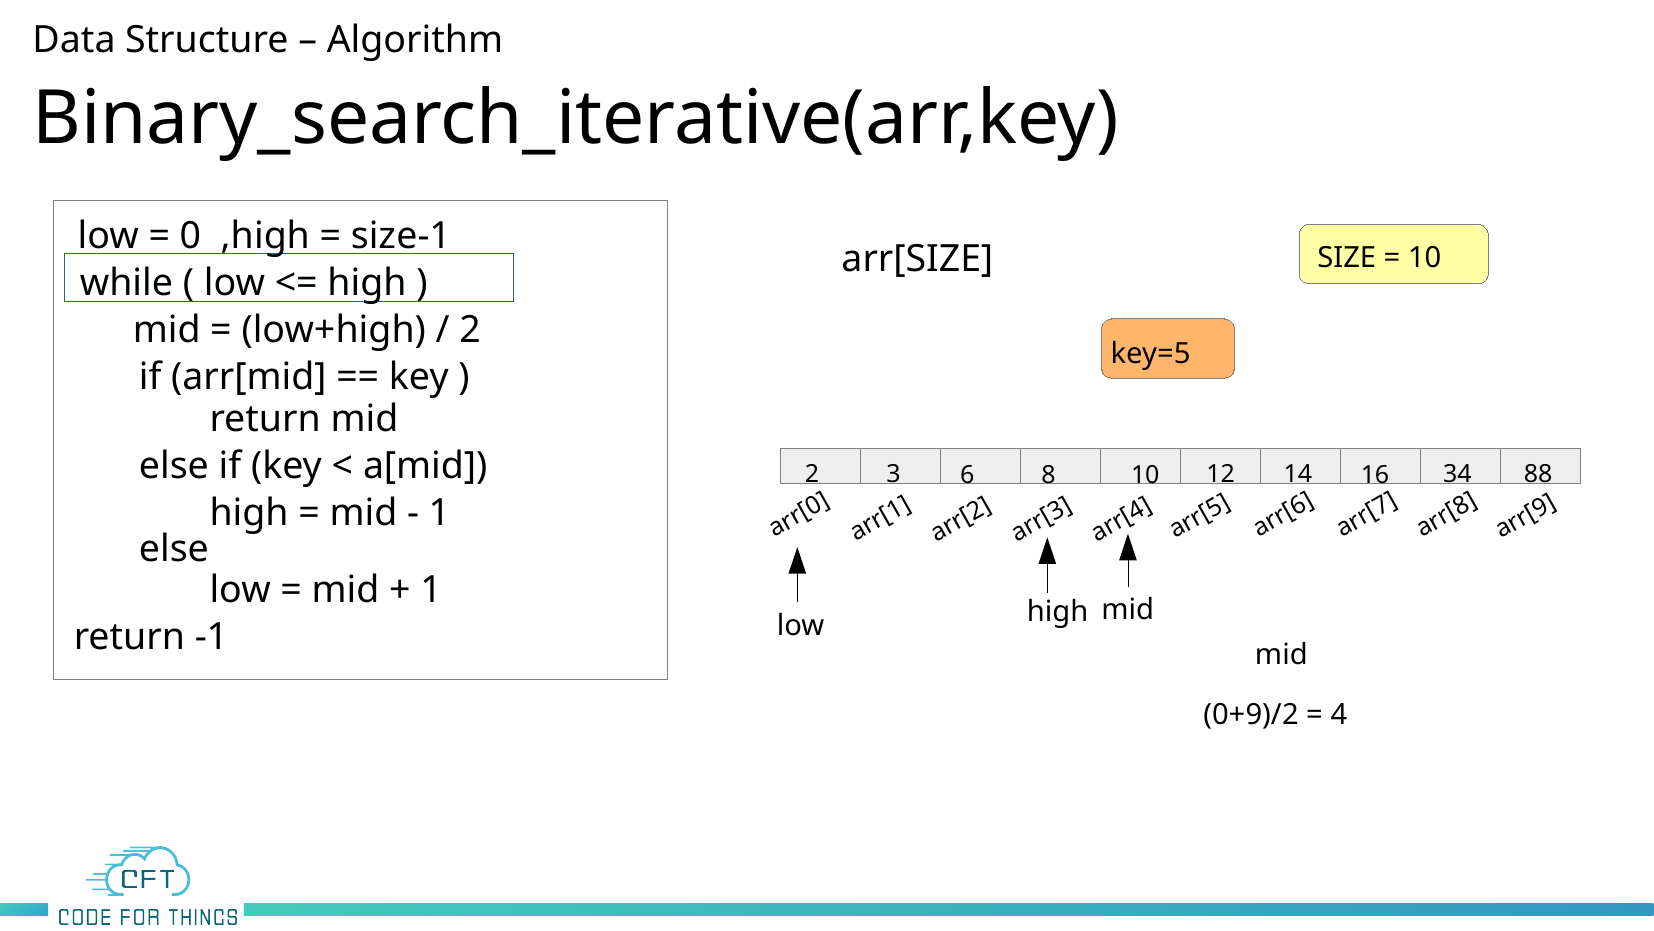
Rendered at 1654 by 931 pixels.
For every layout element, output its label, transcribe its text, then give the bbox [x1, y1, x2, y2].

text_box [1491, 448, 1509, 484]
text_box [844, 448, 871, 484]
text_box [1331, 448, 1428, 484]
text_box key=5 [1095, 324, 1241, 409]
text_box low = mid + 1 [194, 555, 621, 614]
text_box arr[1] [826, 485, 935, 562]
text_box [1254, 448, 1269, 484]
text_box 2 [790, 448, 844, 493]
text_box low [762, 596, 857, 646]
text_box return mid [194, 383, 443, 443]
text_box mid [1240, 625, 1335, 685]
text_box arr[3] [986, 491, 1104, 568]
text_box (0+9)/2 = 4 [1181, 685, 1395, 745]
text_box [925, 448, 1191, 484]
text_box else if (key < a[mid]) [124, 431, 621, 490]
text_box arr[0] [744, 484, 857, 558]
text_box mid = (low+high) / 2 [118, 295, 603, 354]
text_box 10 [1116, 449, 1181, 494]
text_box 3 [871, 448, 925, 493]
text_box while ( low <= high ) [64, 260, 514, 307]
picture [59, 846, 237, 925]
text_box [1102, 318, 1234, 324]
text_box arr[9] [1471, 456, 1602, 560]
text_box 14 [1269, 448, 1331, 500]
text_box arr[SIZE] [826, 224, 1040, 291]
text_box 34 [1428, 448, 1491, 500]
text_box 16 [1346, 449, 1420, 501]
text_box 88 [1509, 448, 1571, 500]
text_box low = 0 ,high = size-1 [53, 200, 609, 260]
text_box arr[6] [1232, 484, 1362, 562]
text_box [780, 448, 790, 484]
text_box arr[2] [906, 488, 1016, 563]
text_box 8 [1026, 449, 1089, 494]
text_box [53, 200, 668, 680]
text_box arr[8] [1399, 484, 1503, 559]
text_box return -1 [59, 602, 290, 662]
text_box arr[5] [1151, 484, 1267, 556]
text_box SIZE = 10 [1302, 228, 1483, 278]
text_box 6 [945, 449, 1007, 494]
text_box if (arr[mid] == key ) [124, 342, 550, 401]
text_box high [1012, 582, 1111, 632]
text_box mid [1086, 580, 1177, 638]
text_box arr[4] [1074, 492, 1179, 562]
text_box [1571, 448, 1581, 461]
text_box [1299, 224, 1489, 284]
text_box high = mid - 1 [194, 478, 621, 537]
text_box else [124, 513, 243, 573]
text_box 12 [1191, 448, 1254, 493]
title Data Structure – Algorithm Binary_search_iterative(arr,key) [32, 0, 1595, 199]
text_box arr[7] [1318, 498, 1428, 562]
